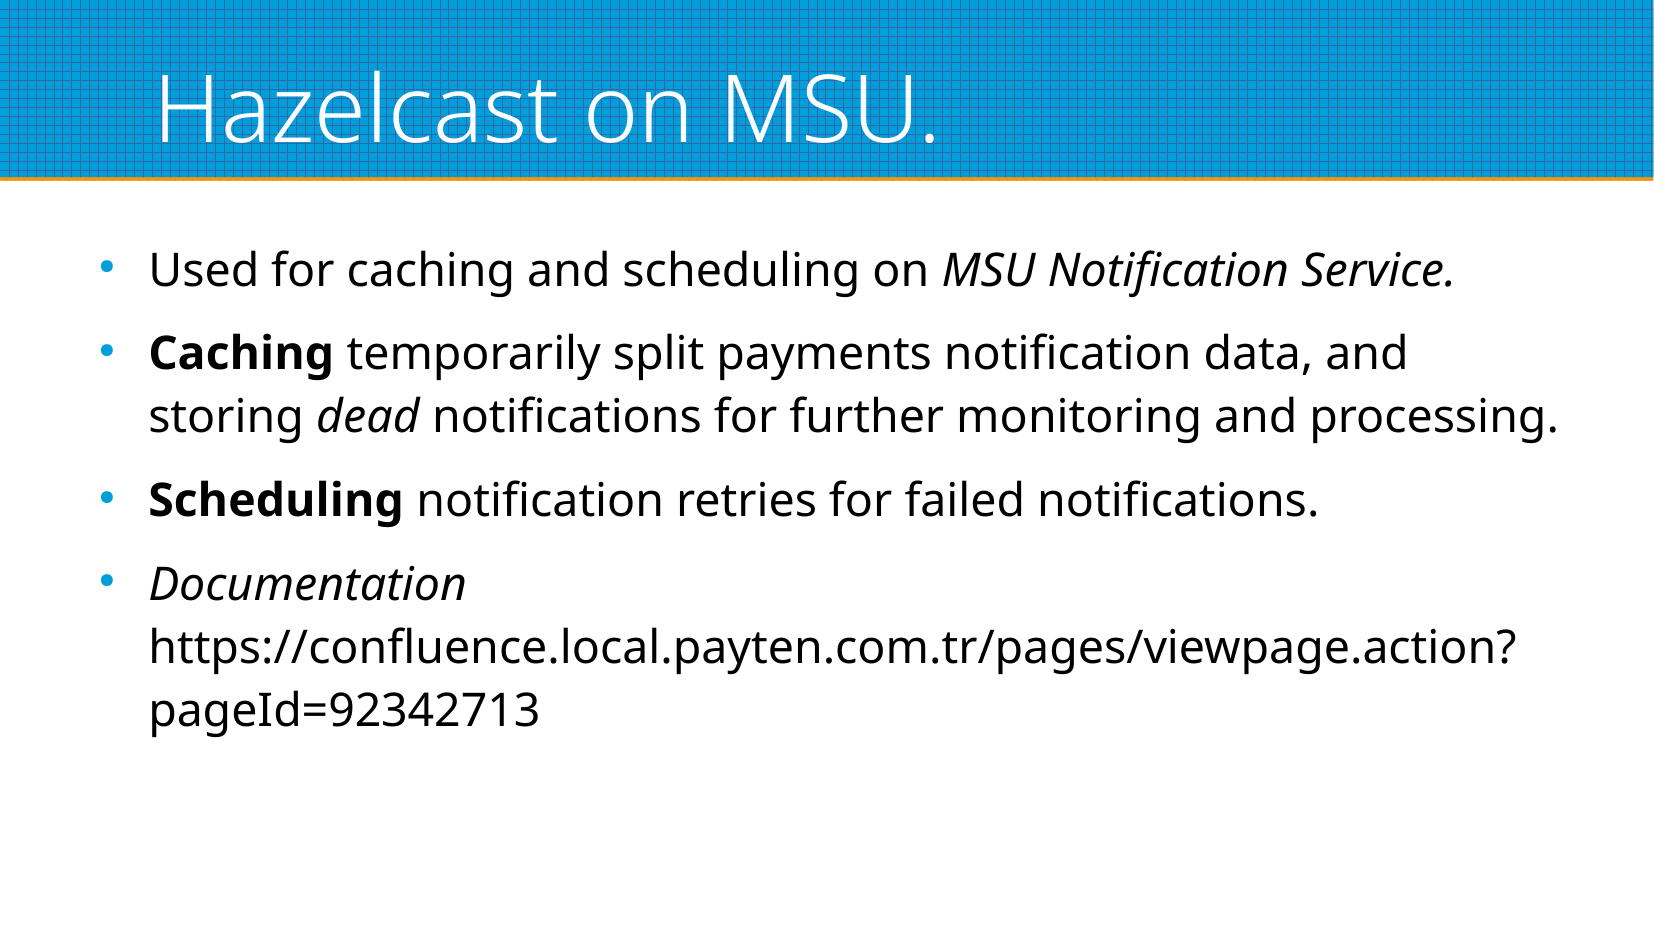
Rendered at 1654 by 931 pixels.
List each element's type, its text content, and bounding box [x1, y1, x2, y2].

title Hazelcast on MSU. [82, 14, 1571, 171]
list Used for caching and scheduling on MSU Notification Service. Caching temporarily split payments notification data, and storing dead notifications for further monitoring and processing. Scheduling notification retries for failed notifications. Documentation https://confluence.local.payten.com.tr/pages/viewpage.action?pageId=92342713 [82, 236, 1563, 811]
